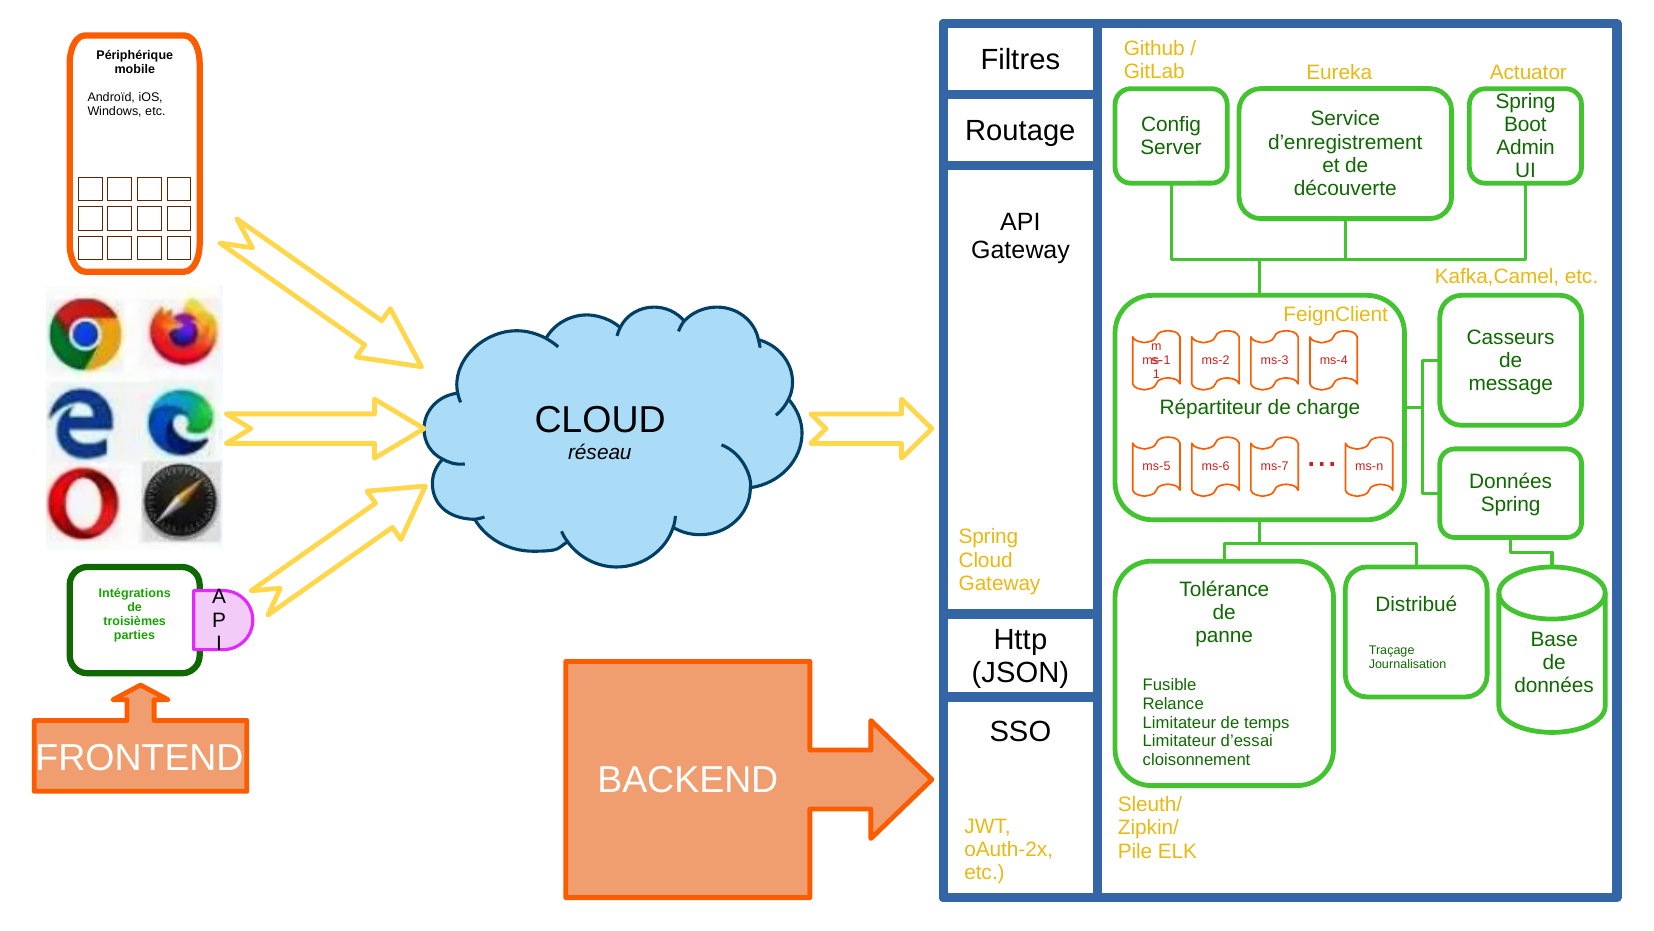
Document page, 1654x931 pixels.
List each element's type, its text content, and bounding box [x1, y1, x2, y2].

text_box Base de données [1491, 620, 1617, 705]
text_box Intégrations de troisièmes parties [75, 578, 194, 664]
text_box Routage [943, 94, 1098, 165]
text_box Casseurs de message [1439, 319, 1582, 426]
text_box SSO [943, 696, 1098, 898]
text_box Http (JSON) [943, 614, 1098, 696]
text_box ms-1 [1132, 375, 1180, 390]
text_box JWT, oAuth-2x, etc.) [949, 807, 1080, 892]
text_box Spring Boot Admin UI [1469, 92, 1582, 184]
text_box FRONTEND [0, 728, 288, 786]
text_box [34, 685, 247, 728]
text_box ms-2 [1186, 345, 1245, 375]
text_box ms-6 [1186, 451, 1245, 481]
text_box ms-1 [1132, 330, 1180, 345]
text_box Distribué Traçage Journalisation [1345, 566, 1488, 697]
text_box Répartiteur de charge [1252, 375, 1297, 388]
text_box Eureka [1268, 53, 1411, 92]
text_box FeignClient [1268, 295, 1411, 334]
text_box Actuator [1457, 53, 1600, 92]
text_box ms-n [1339, 452, 1399, 481]
text_box API [193, 590, 253, 650]
text_box Tolérance de panne Fusible Relance Limitateur de temps Limitateur d’essai cloisonnement [1115, 561, 1334, 786]
text_box ms-4 [1304, 345, 1364, 375]
picture [46, 286, 223, 550]
text_box CLOUD réseau [424, 307, 803, 567]
text_box Spring Cloud Gateway [943, 517, 1062, 603]
text_box Sleuth/ Zipkin/ Pile ELK [1103, 785, 1245, 871]
text_box Répartiteur de charge [1311, 334, 1356, 345]
text_box Service d’enregistrement et de découverte [1239, 88, 1452, 219]
text_box Périphérique mobile Androïd, iOS, Windows, etc. [72, 40, 197, 140]
text_box Répartiteur de charge [1115, 295, 1405, 520]
text_box Répartiteur de charge [1311, 375, 1356, 388]
text_box Répartiteur de charge [1193, 375, 1238, 388]
text_box Répartiteur de charge [1252, 334, 1297, 345]
text_box ... [1291, 425, 1398, 483]
text_box Filtres [943, 23, 1098, 94]
text_box Github / GitLab [1109, 29, 1251, 91]
text_box ms-7 [1245, 451, 1305, 481]
text_box ms-3 [1245, 345, 1304, 375]
text_box ms-1 [1127, 345, 1186, 375]
text_box ms-5 [1127, 451, 1186, 481]
text_box Répartiteur de charge [1193, 332, 1238, 345]
text_box API Gateway [943, 165, 1098, 614]
text_box Kafka,Camel, etc. [1410, 257, 1623, 319]
text_box Config Server [1115, 91, 1228, 184]
text_box BACKEND [565, 661, 932, 898]
text_box Données Spring [1439, 448, 1582, 538]
text_box [34, 786, 247, 792]
